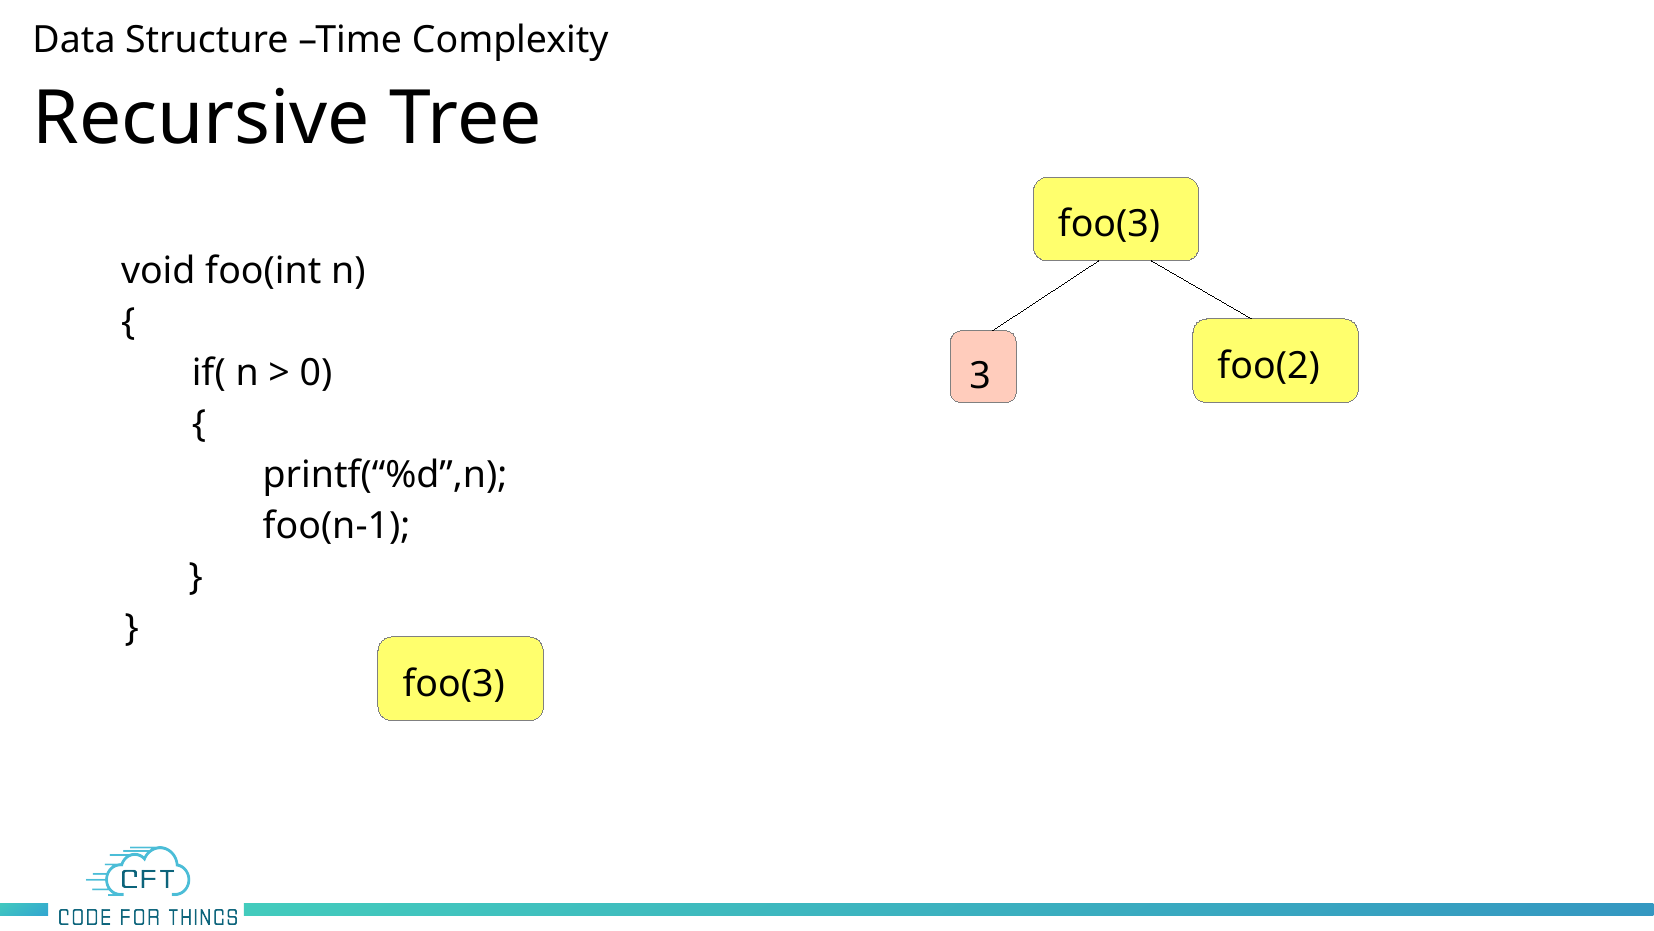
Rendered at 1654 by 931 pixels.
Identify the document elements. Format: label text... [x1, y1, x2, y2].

text_box [950, 330, 1016, 340]
text_box foo(3) [1033, 188, 1223, 249]
text_box foo(3) [377, 648, 567, 708]
text_box void foo(int n) { if( n > 0) { printf(“%d”,n); foo(n-1); } } [70, 236, 603, 600]
text_box foo(2) [1192, 330, 1382, 390]
text_box [378, 708, 544, 721]
text_box [1193, 390, 1359, 403]
text_box [378, 636, 543, 648]
picture [59, 846, 237, 925]
text_box 3 [944, 340, 1022, 400]
title Data Structure –Time Complexity Recursive Tree [32, 12, 1184, 166]
text_box [1033, 249, 1199, 261]
text_box [1193, 318, 1358, 330]
text_box [1033, 177, 1199, 188]
